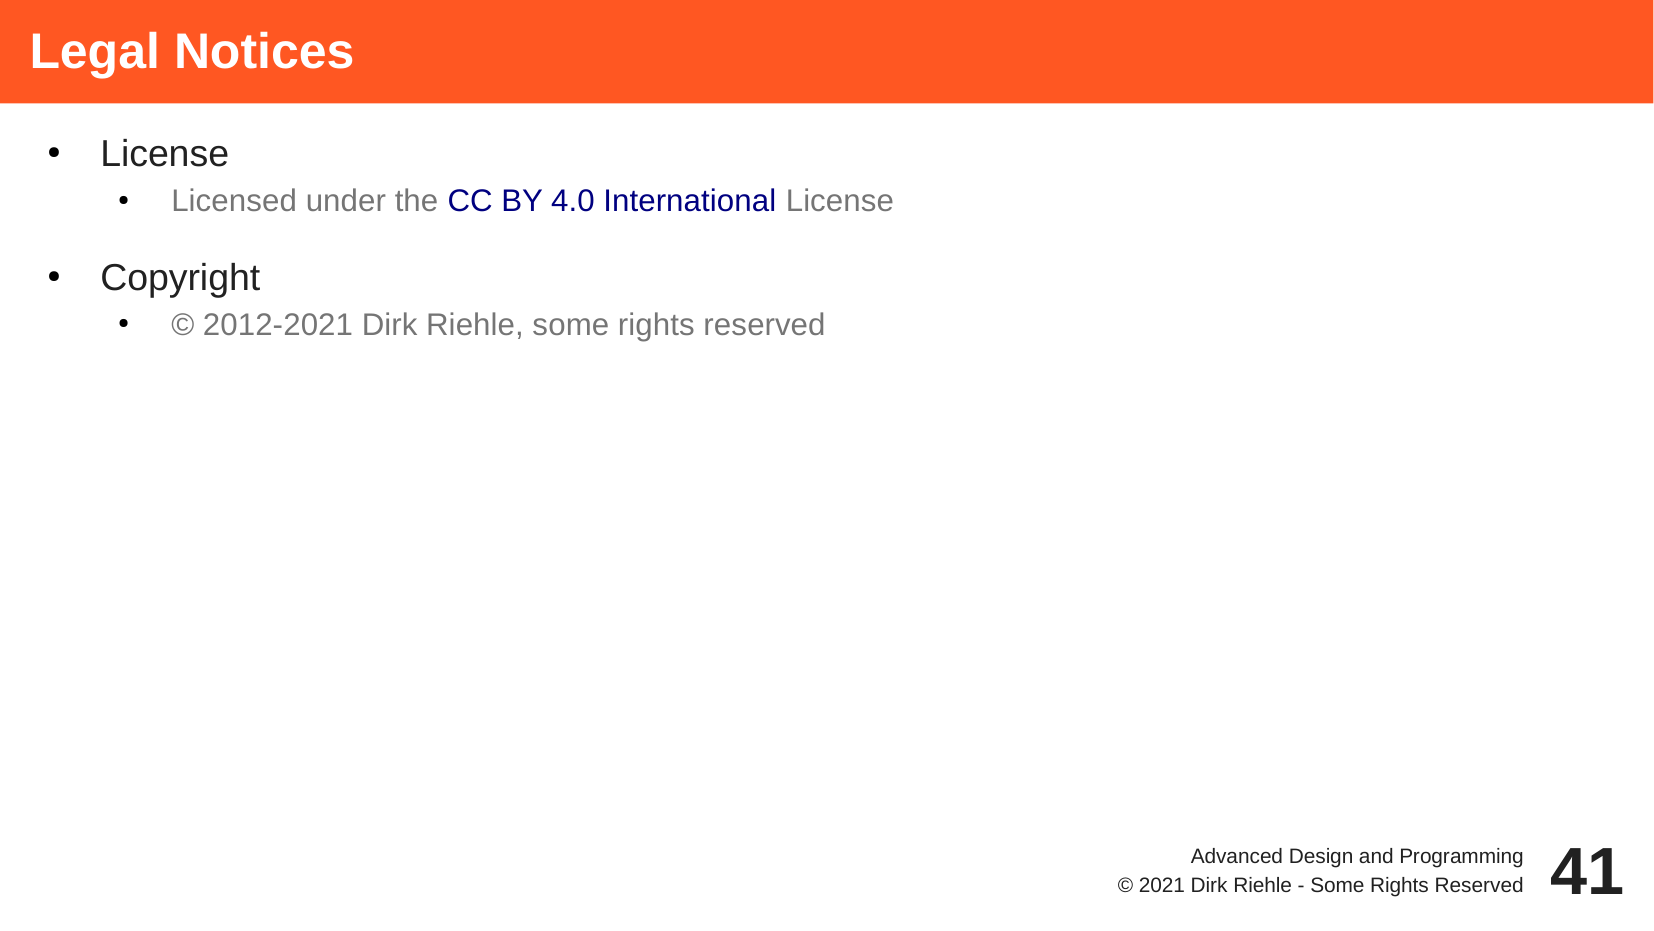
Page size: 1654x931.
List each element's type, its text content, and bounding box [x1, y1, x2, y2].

title Legal Notices [0, 0, 1654, 104]
list License Licensed under the CC BY 4.0 International License Copyright © 2012-2021 Dirk Riehle, some rights reserved [29, 132, 1625, 813]
